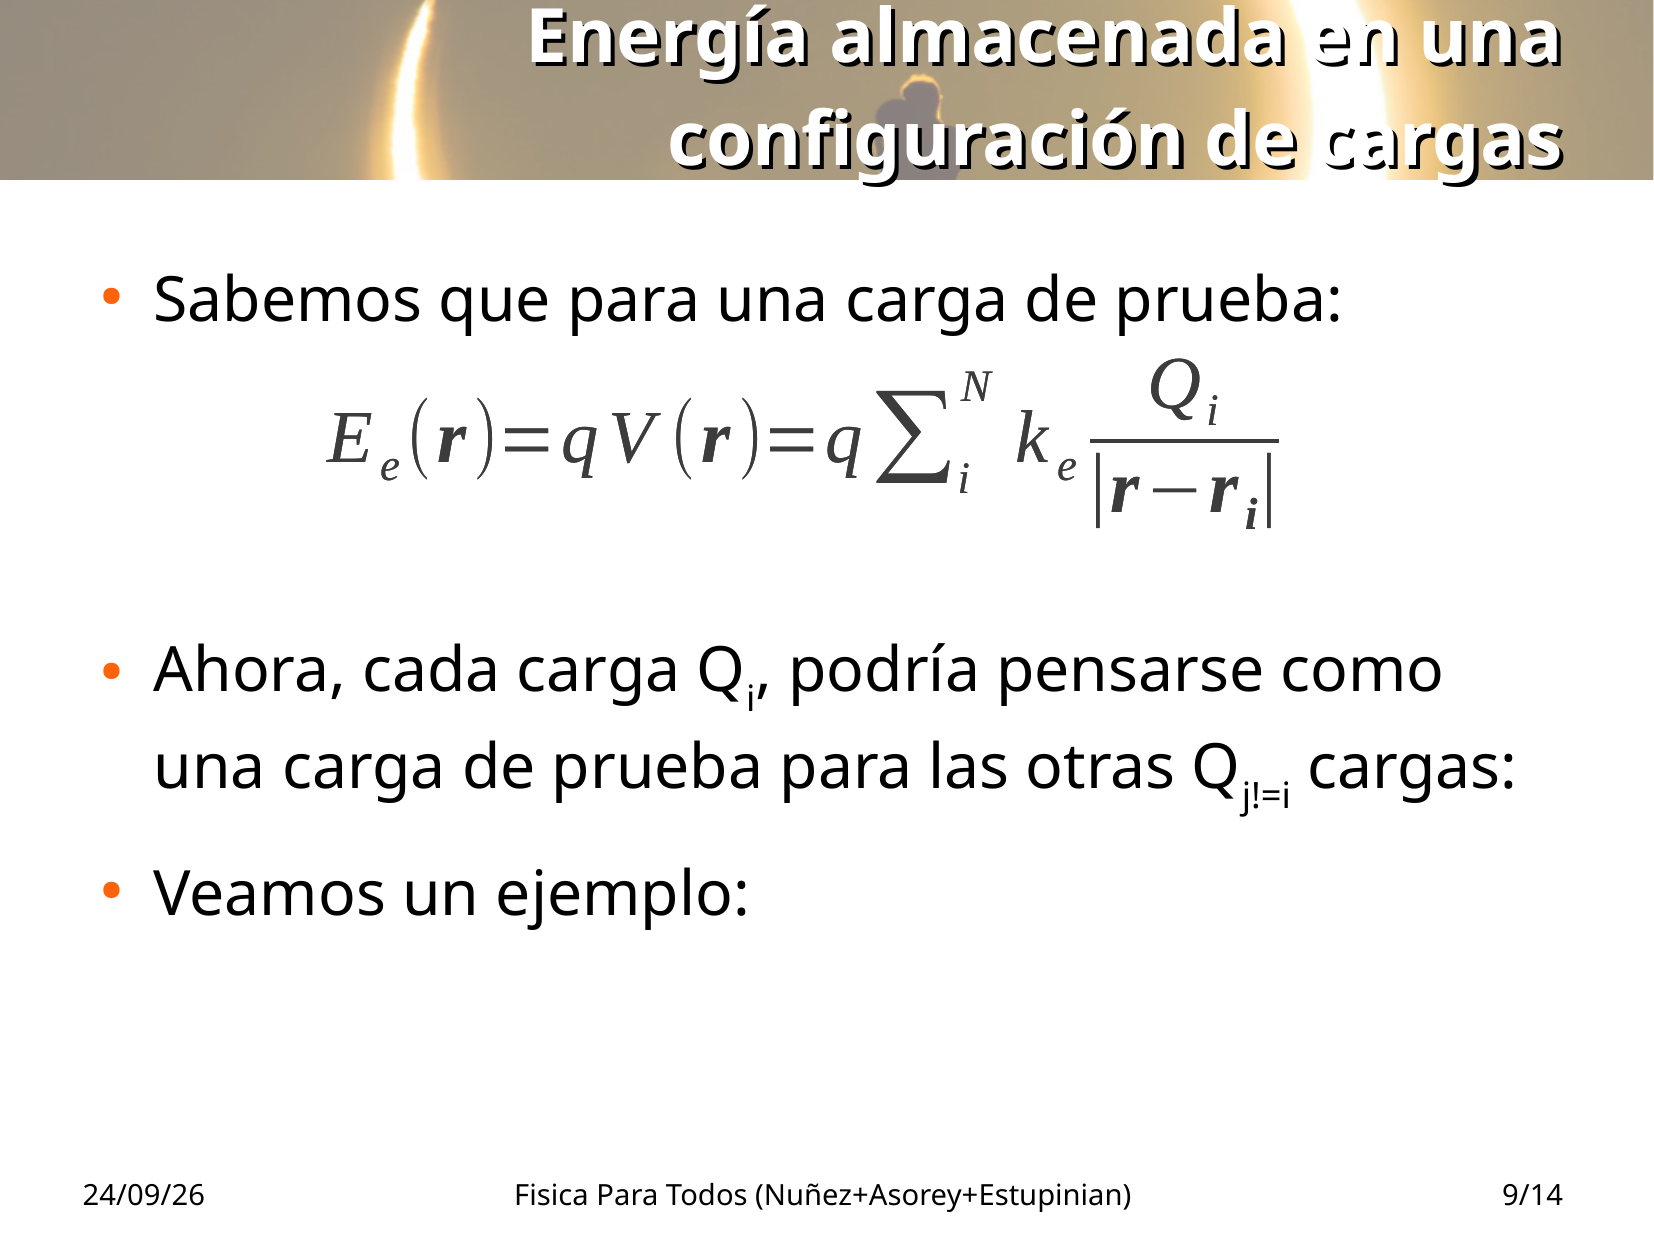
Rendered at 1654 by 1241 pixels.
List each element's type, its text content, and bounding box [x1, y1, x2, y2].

list Sabemos que para una carga de prueba: Ahora, cada carga Qi, podría pensarse como una carga de prueba para las otras Qj!=i cargas: Veamos un ejemplo: [82, 255, 1571, 1156]
title Energía almacenada en una configuración de cargas [75, 0, 1564, 173]
picture [0, 0, 859, 180]
chart [316, 341, 1291, 541]
picture [896, 173, 1438, 180]
picture [1476, 0, 1654, 180]
